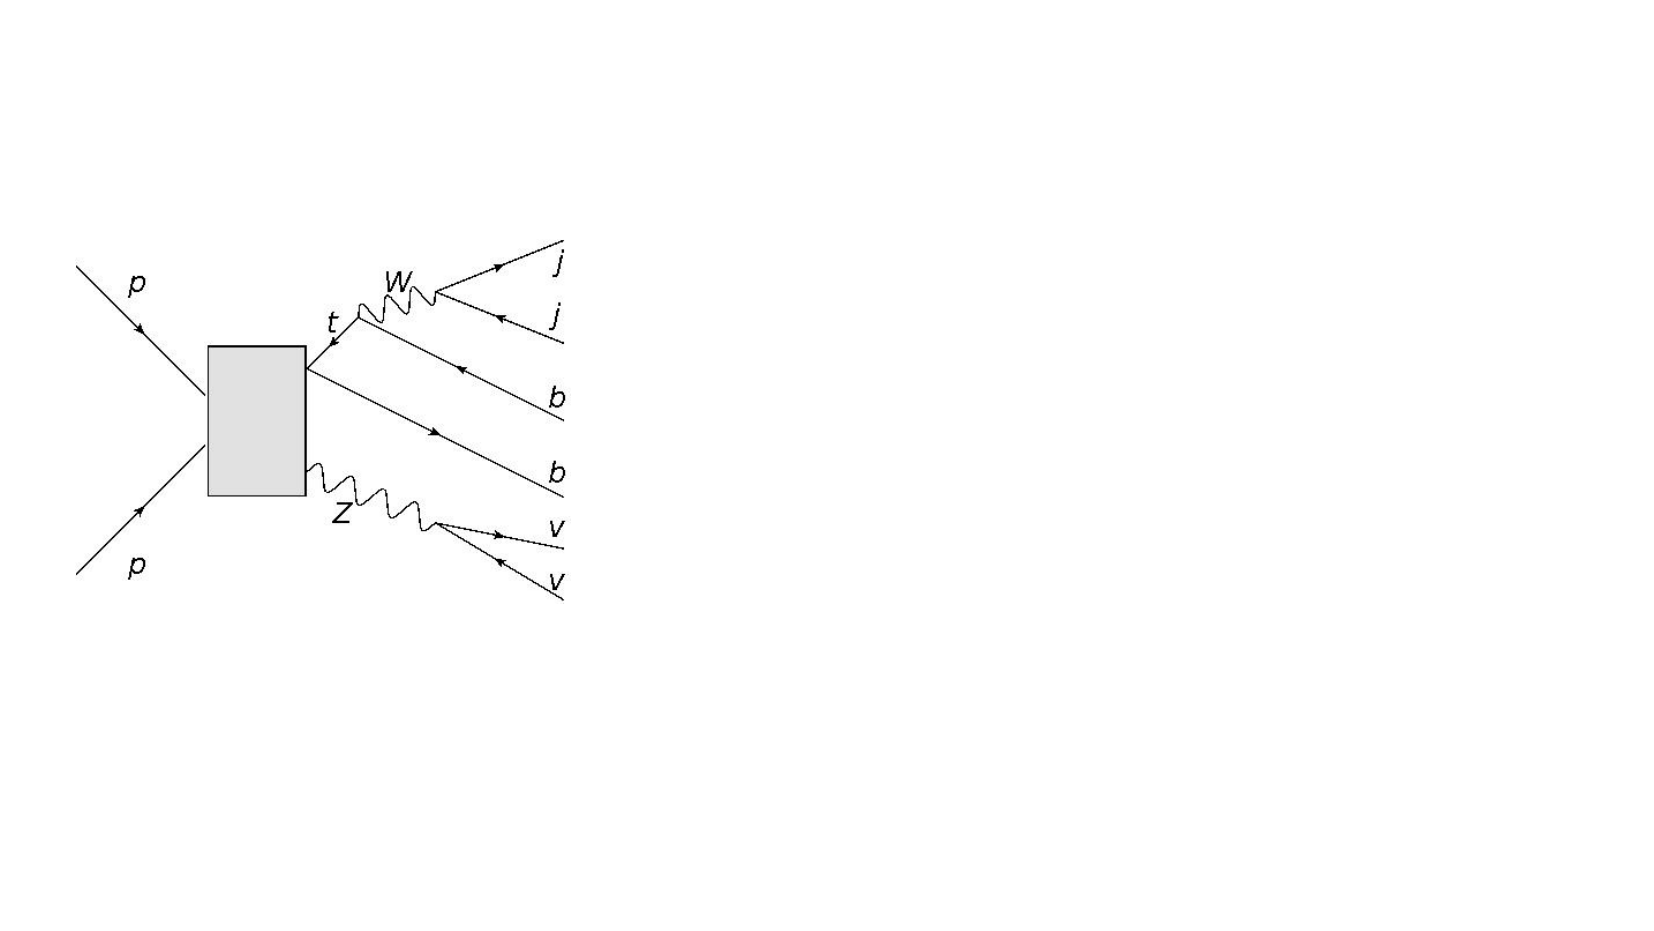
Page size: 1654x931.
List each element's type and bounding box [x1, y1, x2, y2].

picture [75, 239, 571, 604]
